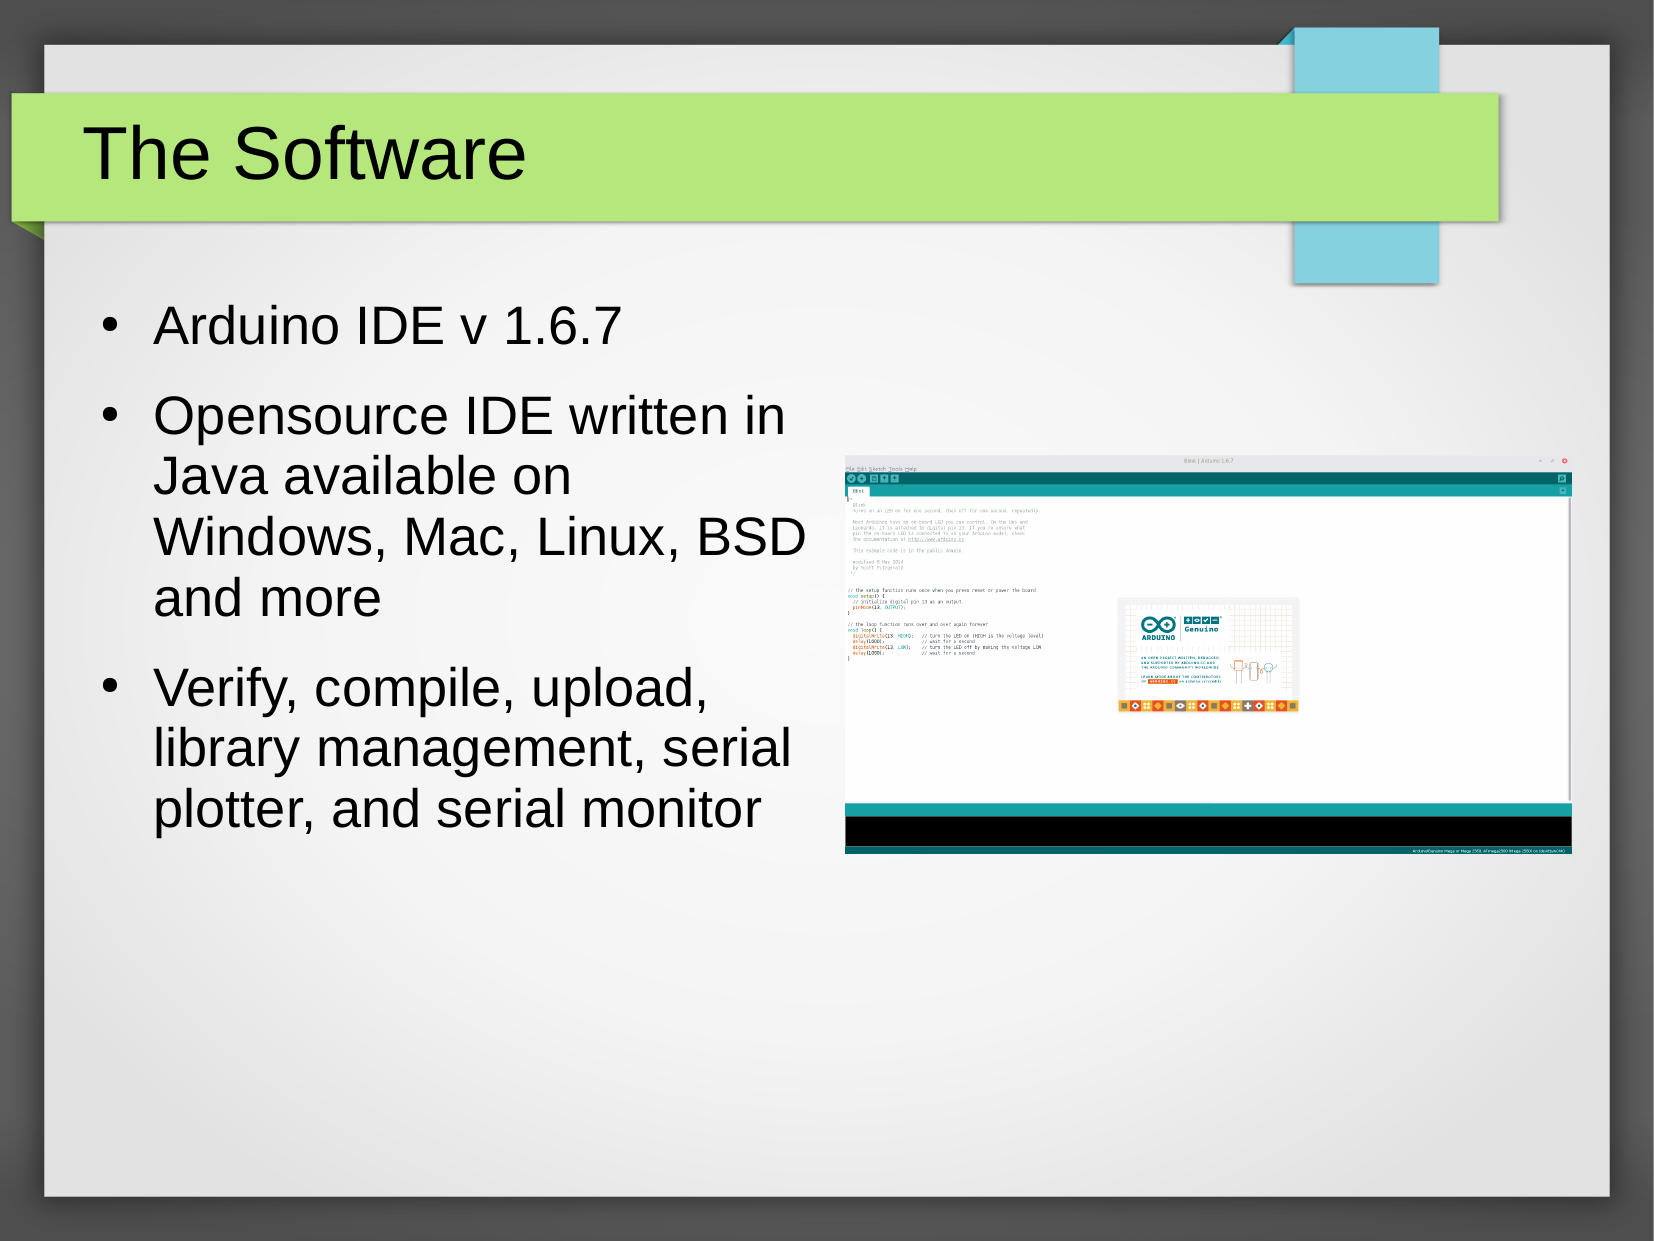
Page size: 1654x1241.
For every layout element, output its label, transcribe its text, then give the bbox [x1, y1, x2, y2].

title The Software [82, 94, 1264, 213]
list Arduino IDE v 1.6.7 Opensource IDE written in Java available on Windows, Mac, Linux, BSD and more Verify, compile, upload, library management, serial plotter, and serial monitor [82, 295, 809, 1015]
picture [0, 0, 1654, 1241]
